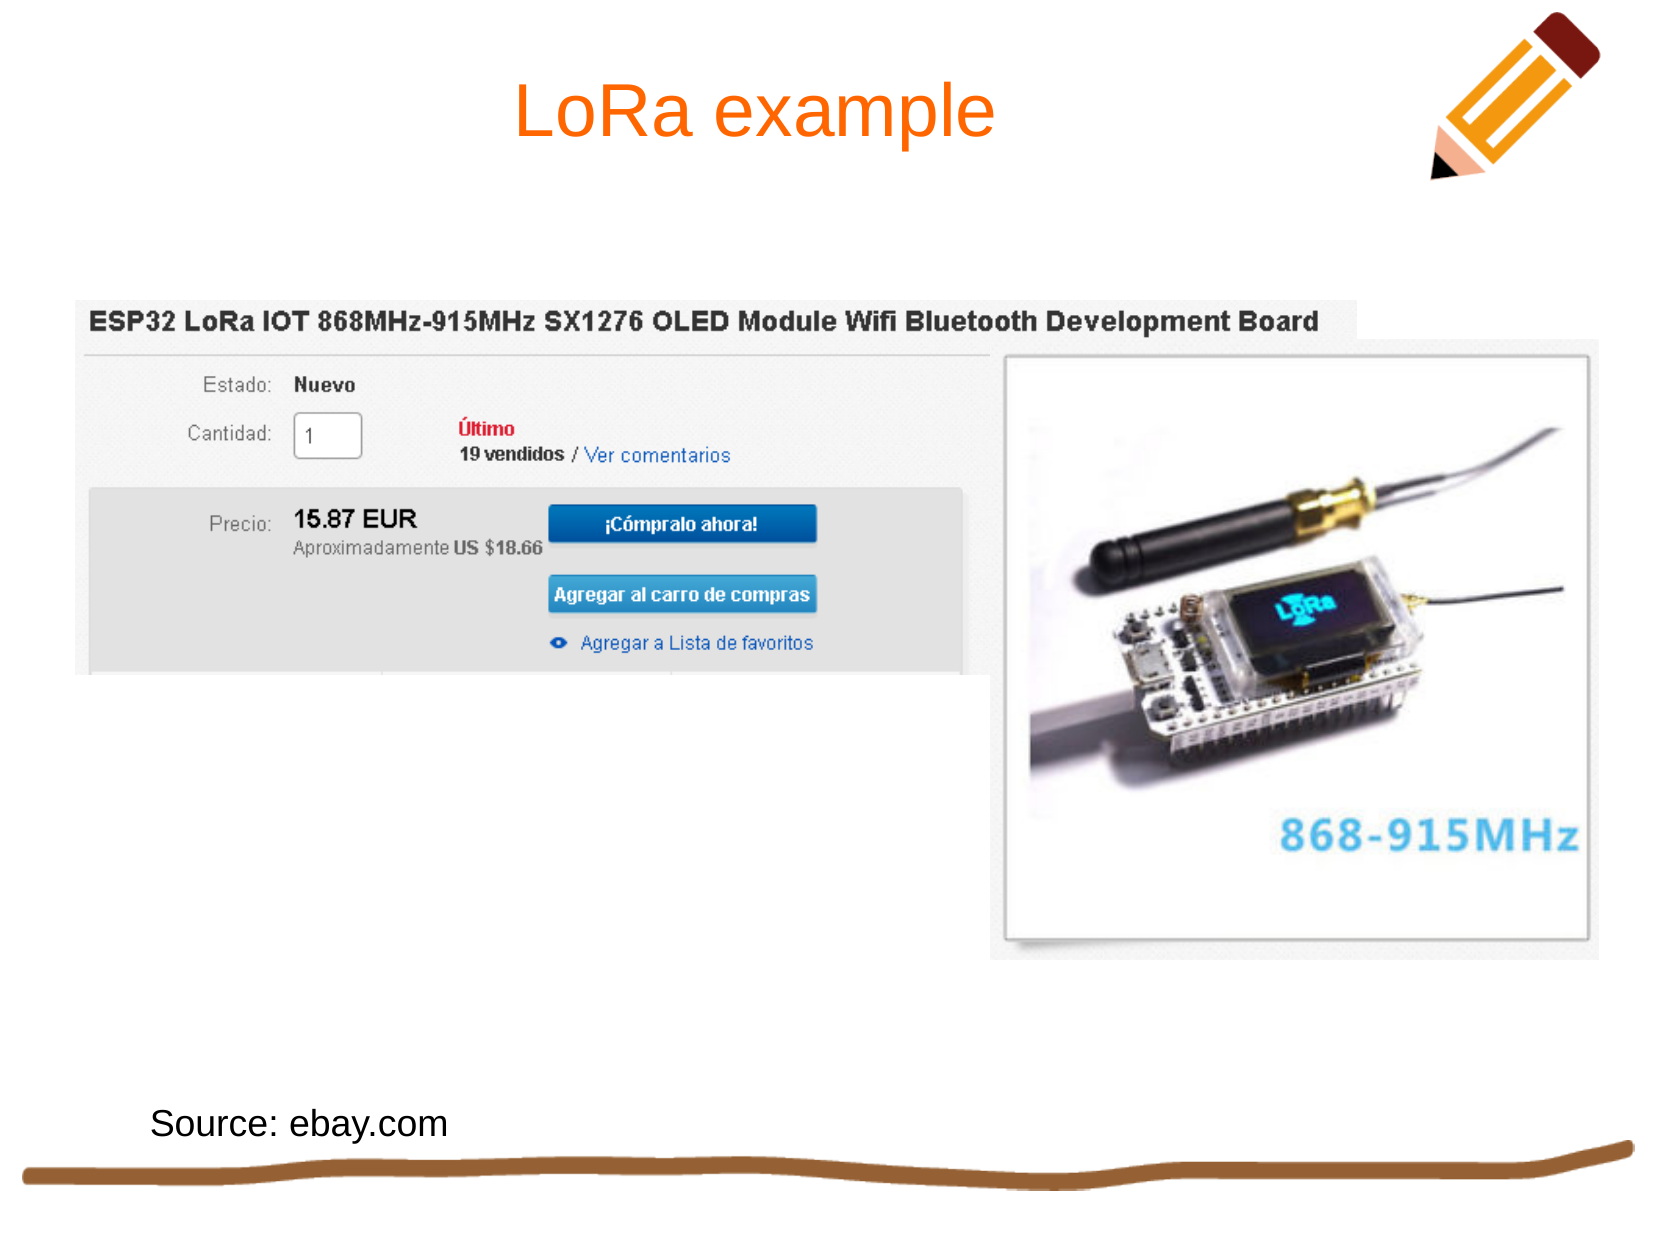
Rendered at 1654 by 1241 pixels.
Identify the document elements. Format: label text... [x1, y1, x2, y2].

picture [1430, 12, 1601, 181]
picture [22, 1140, 1635, 1191]
title LoRa example [82, 49, 1430, 172]
text_box Source: ebay.com [135, 1095, 464, 1152]
picture [75, 300, 1599, 961]
